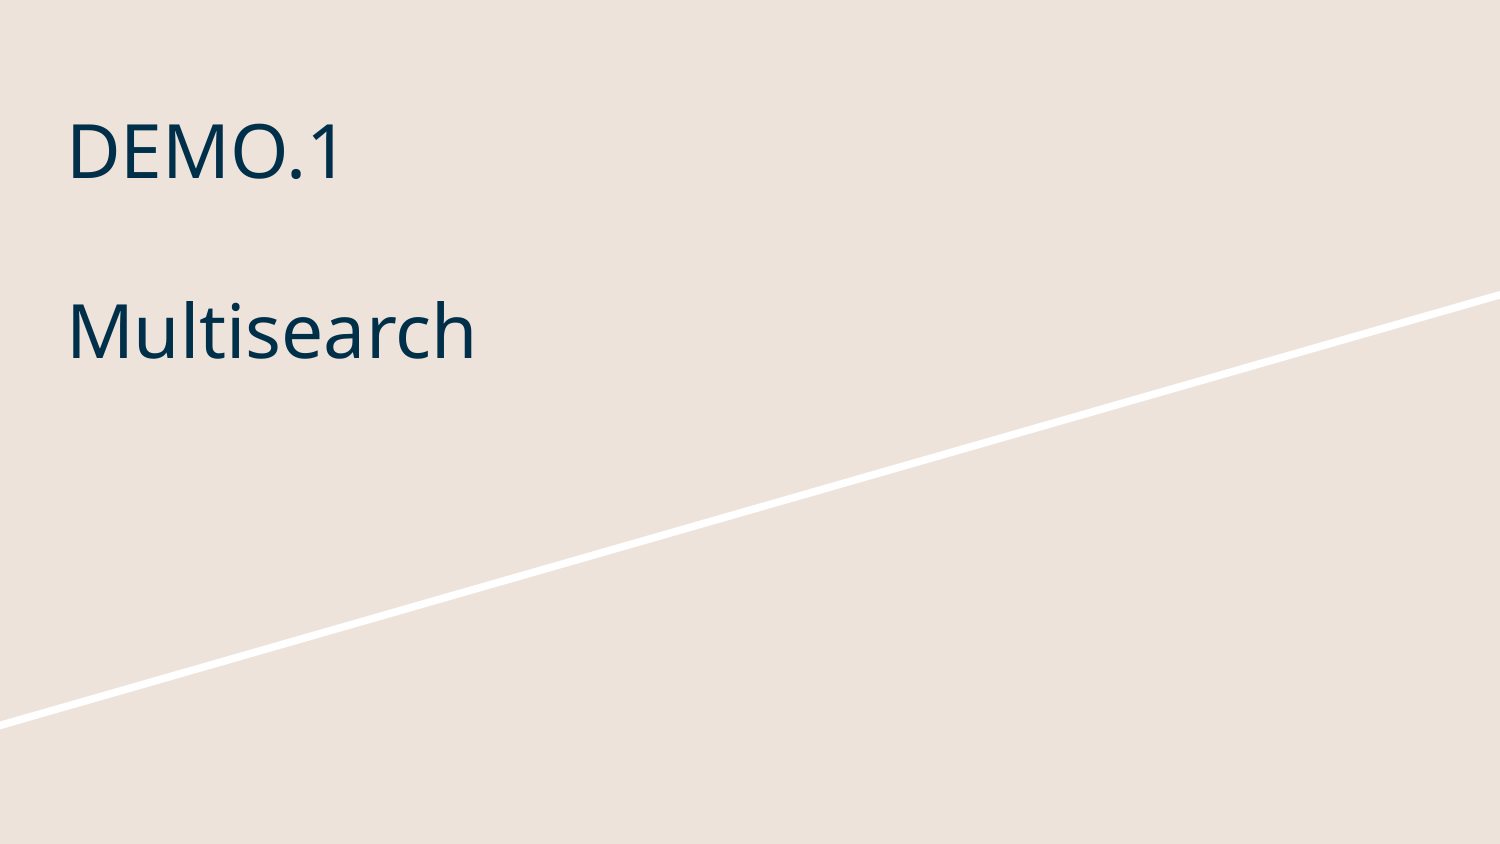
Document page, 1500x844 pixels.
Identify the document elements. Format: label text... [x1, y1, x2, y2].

title DEMO.1 Multisearch [51, 88, 1449, 514]
